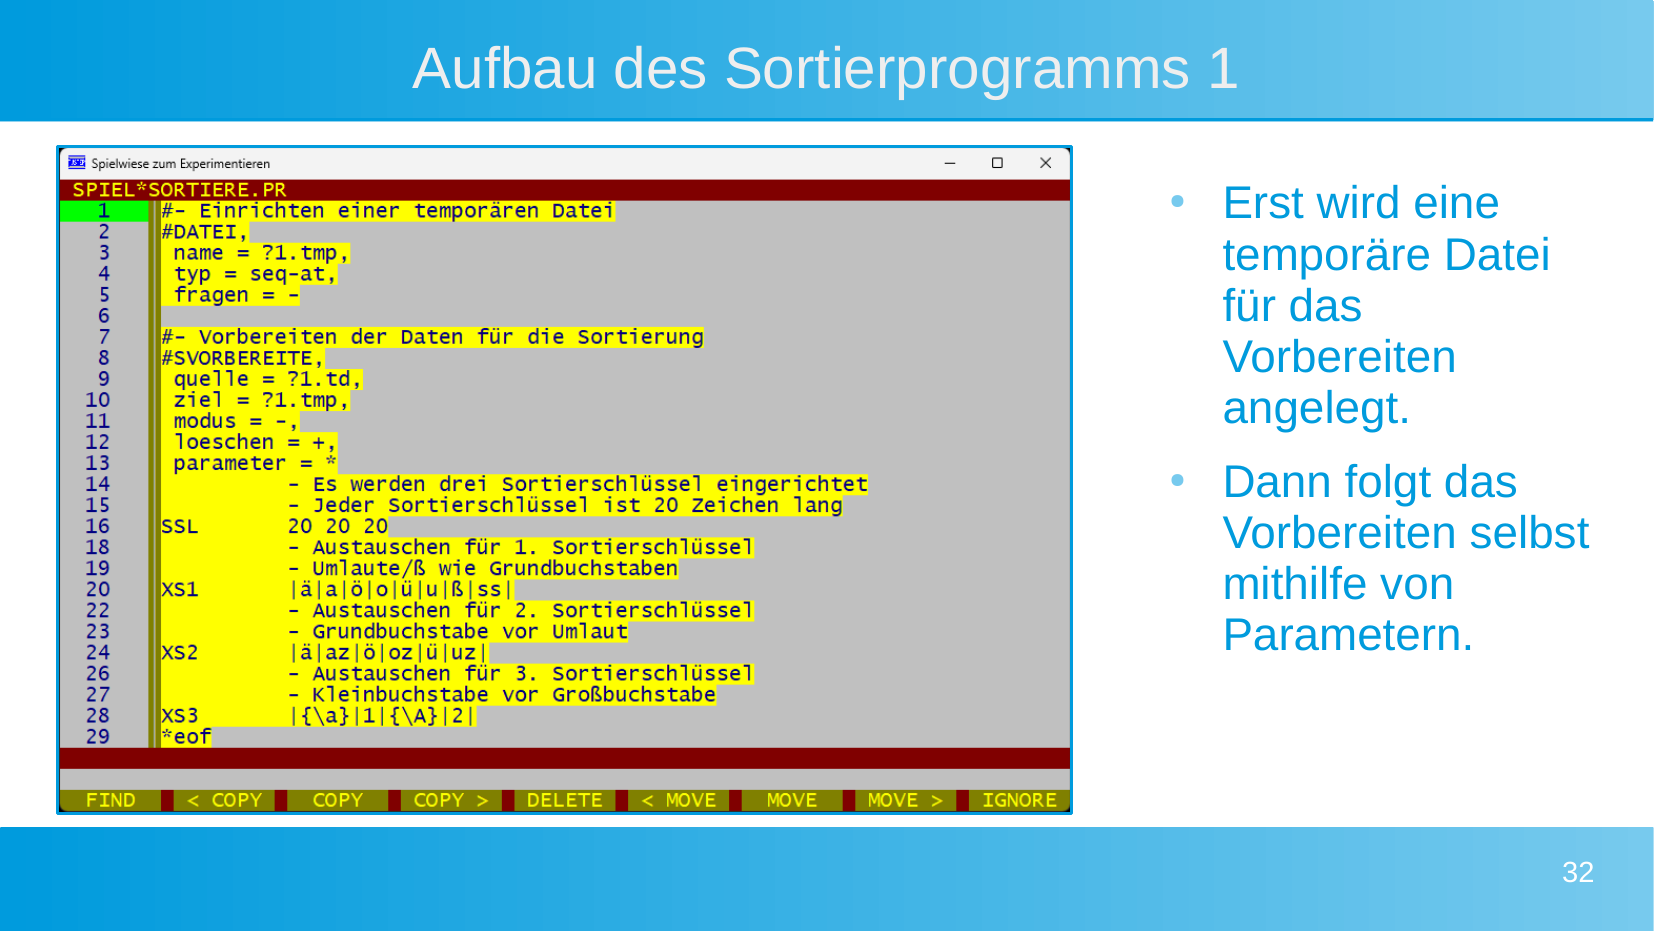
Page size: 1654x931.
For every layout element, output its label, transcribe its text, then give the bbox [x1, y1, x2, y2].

picture [60, 149, 1069, 811]
list Erst wird eine temporäre Datei für das Vorbereiten angelegt. Dann folgt das Vorbereiten selbst mithilfe von Parametern. [1151, 177, 1596, 768]
title Aufbau des Sortierprogramms 1 [59, 29, 1595, 108]
